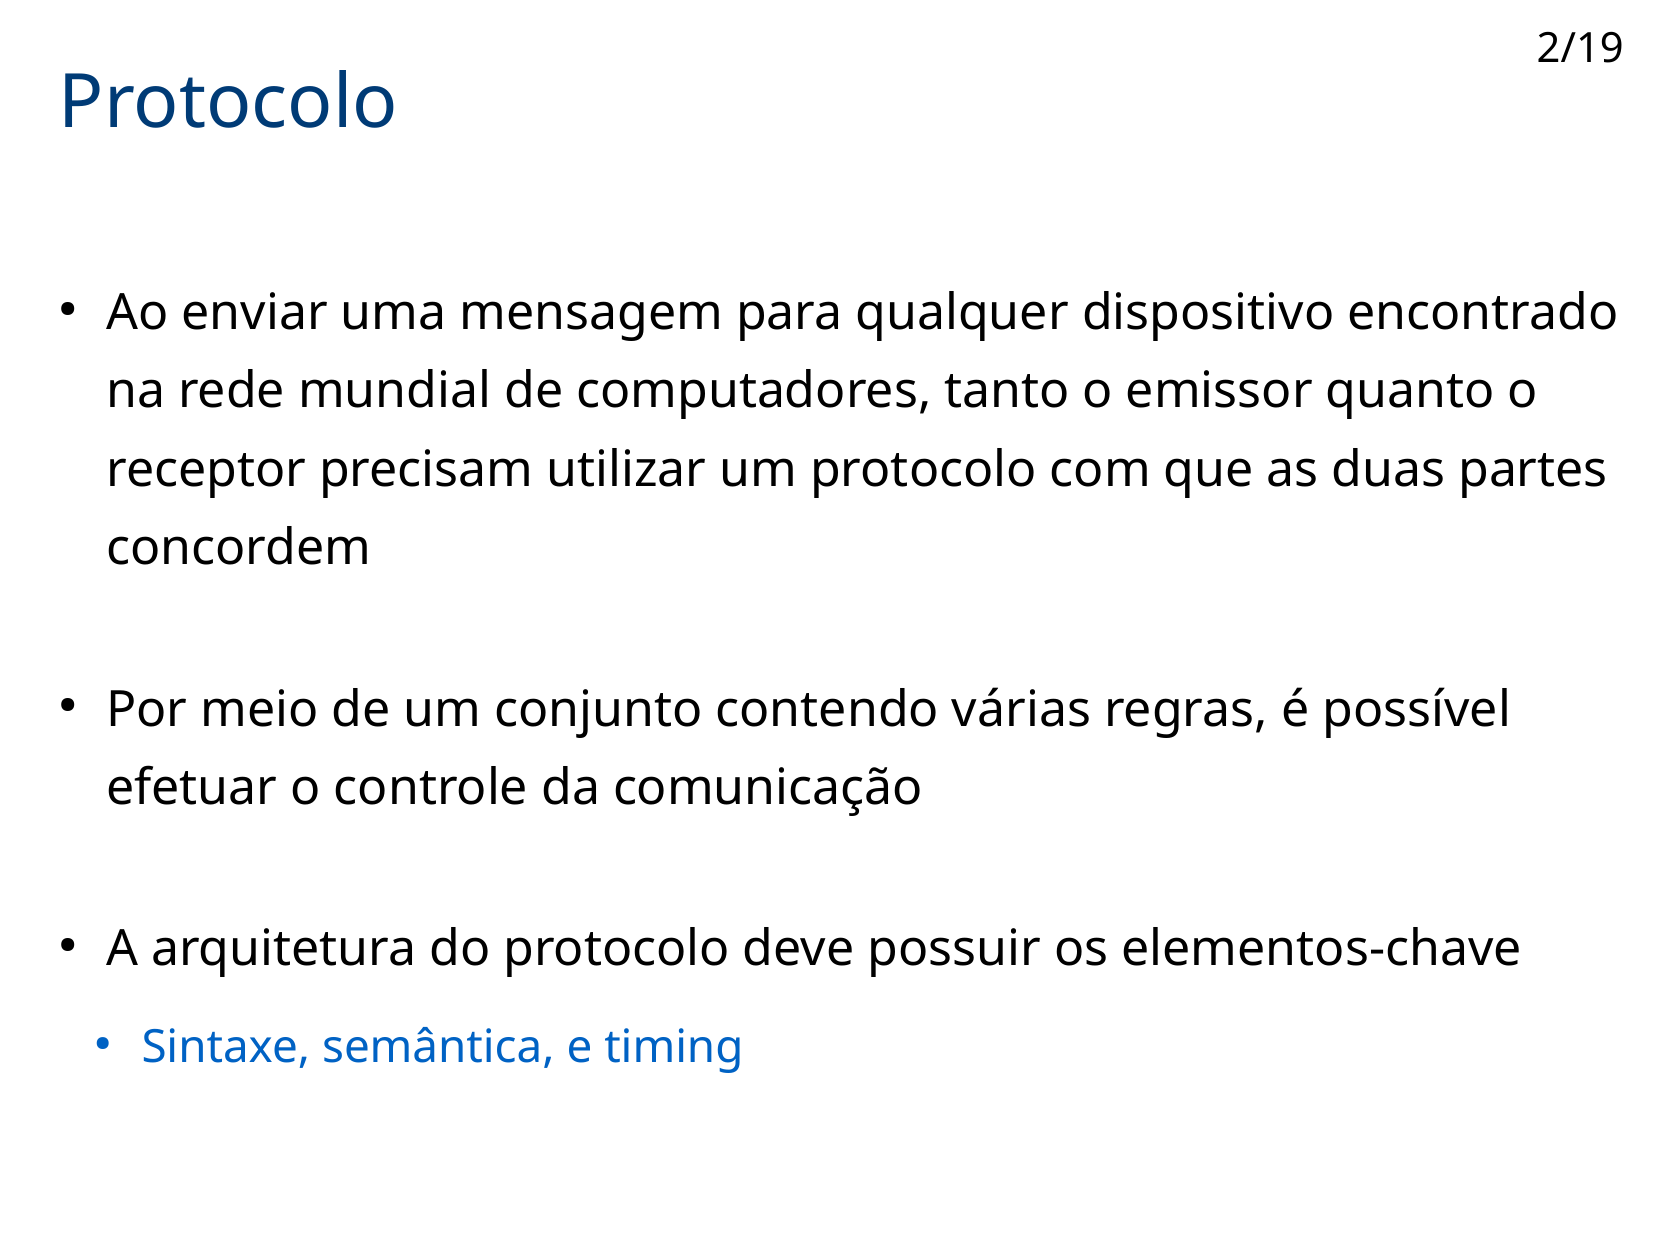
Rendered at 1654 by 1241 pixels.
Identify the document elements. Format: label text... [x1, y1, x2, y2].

list Ao enviar uma mensagem para qualquer dispositivo encontrado na rede mundial de computadores, tanto o emissor quanto o receptor precisam utilizar um protocolo com que as duas partes concordem Por meio de um conjunto contendo várias regras, é possível efetuar o controle da comunicação A arquitetura do protocolo deve possuir os elementos-chave Sintaxe, semântica, e timing [59, 265, 1625, 1211]
title Protocolo [59, 47, 1625, 166]
